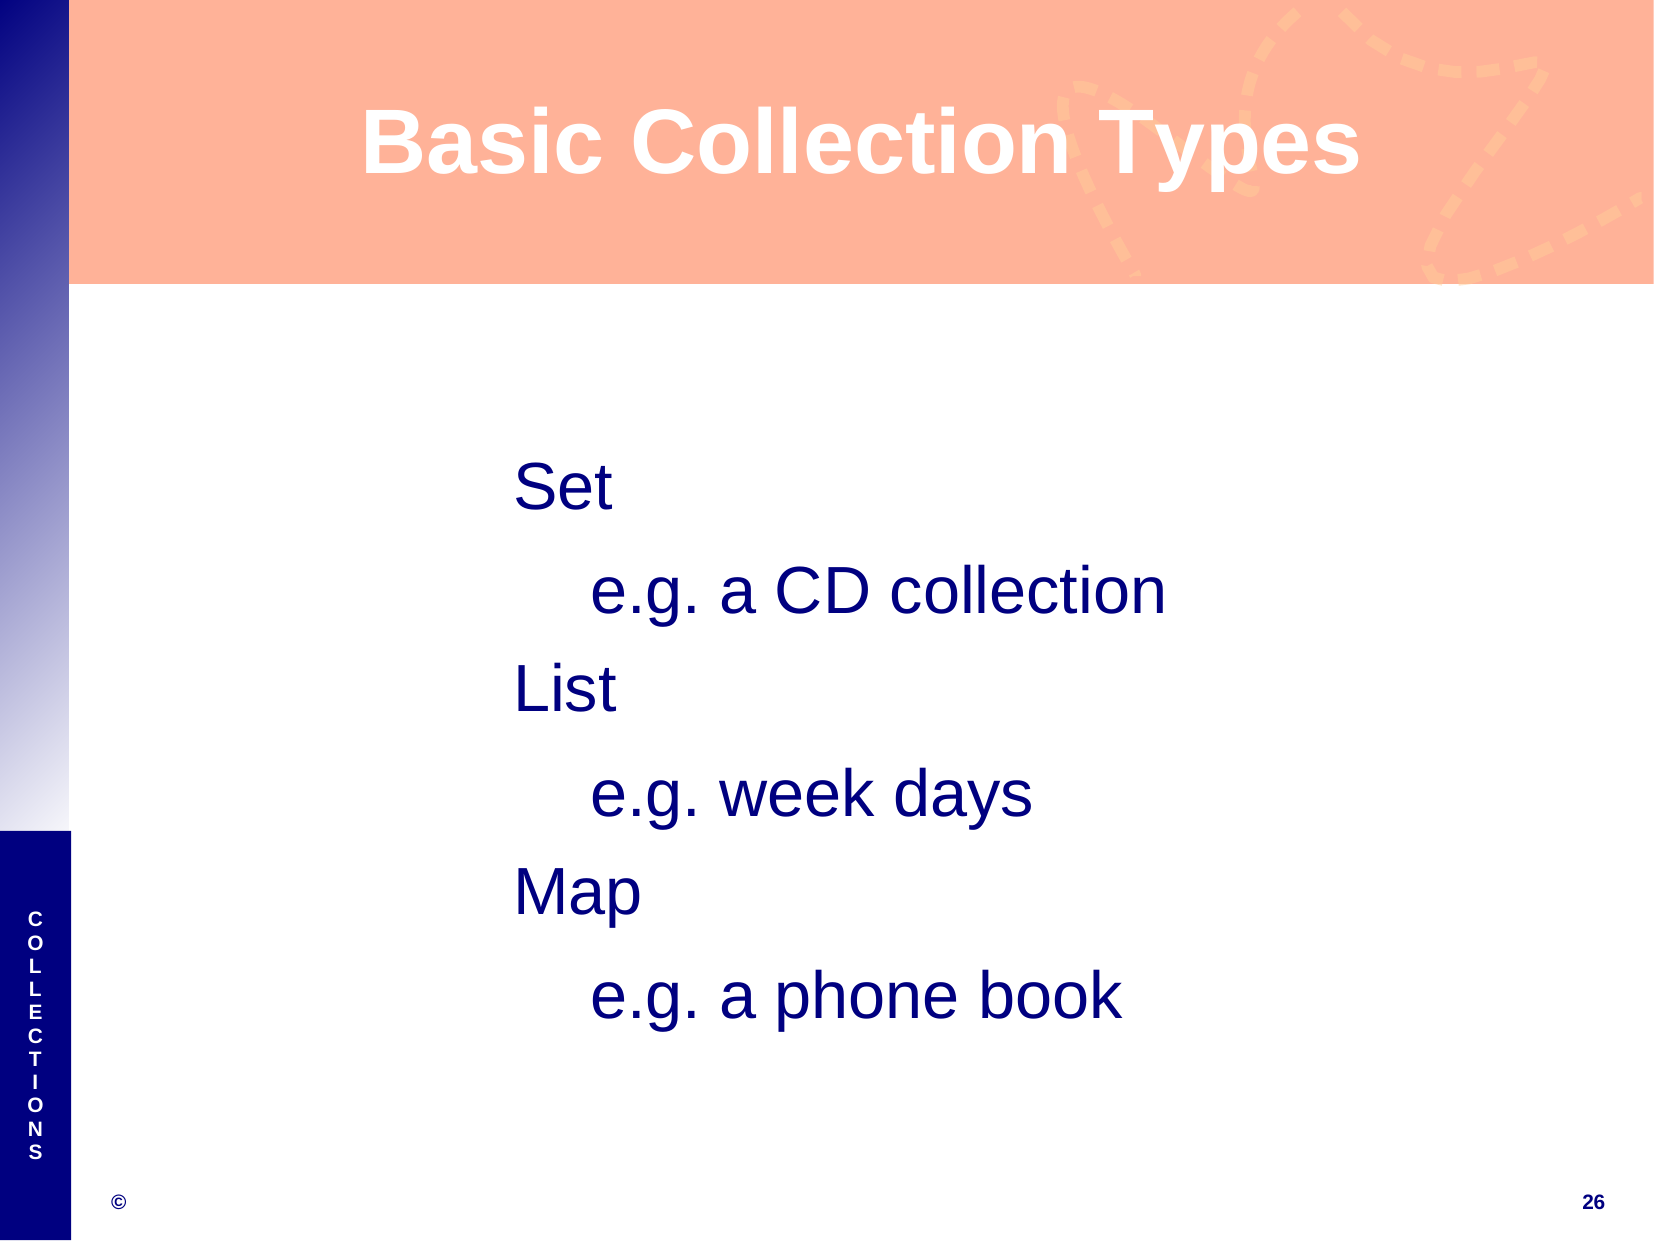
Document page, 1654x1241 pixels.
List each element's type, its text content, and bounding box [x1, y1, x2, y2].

title Basic Collection Types [70, 37, 1654, 246]
text_box C O L L E C T I O N S [0, 830, 71, 1241]
list Set e.g. a CD collection List e.g. week days Map e.g. a phone book [495, 448, 1229, 1033]
